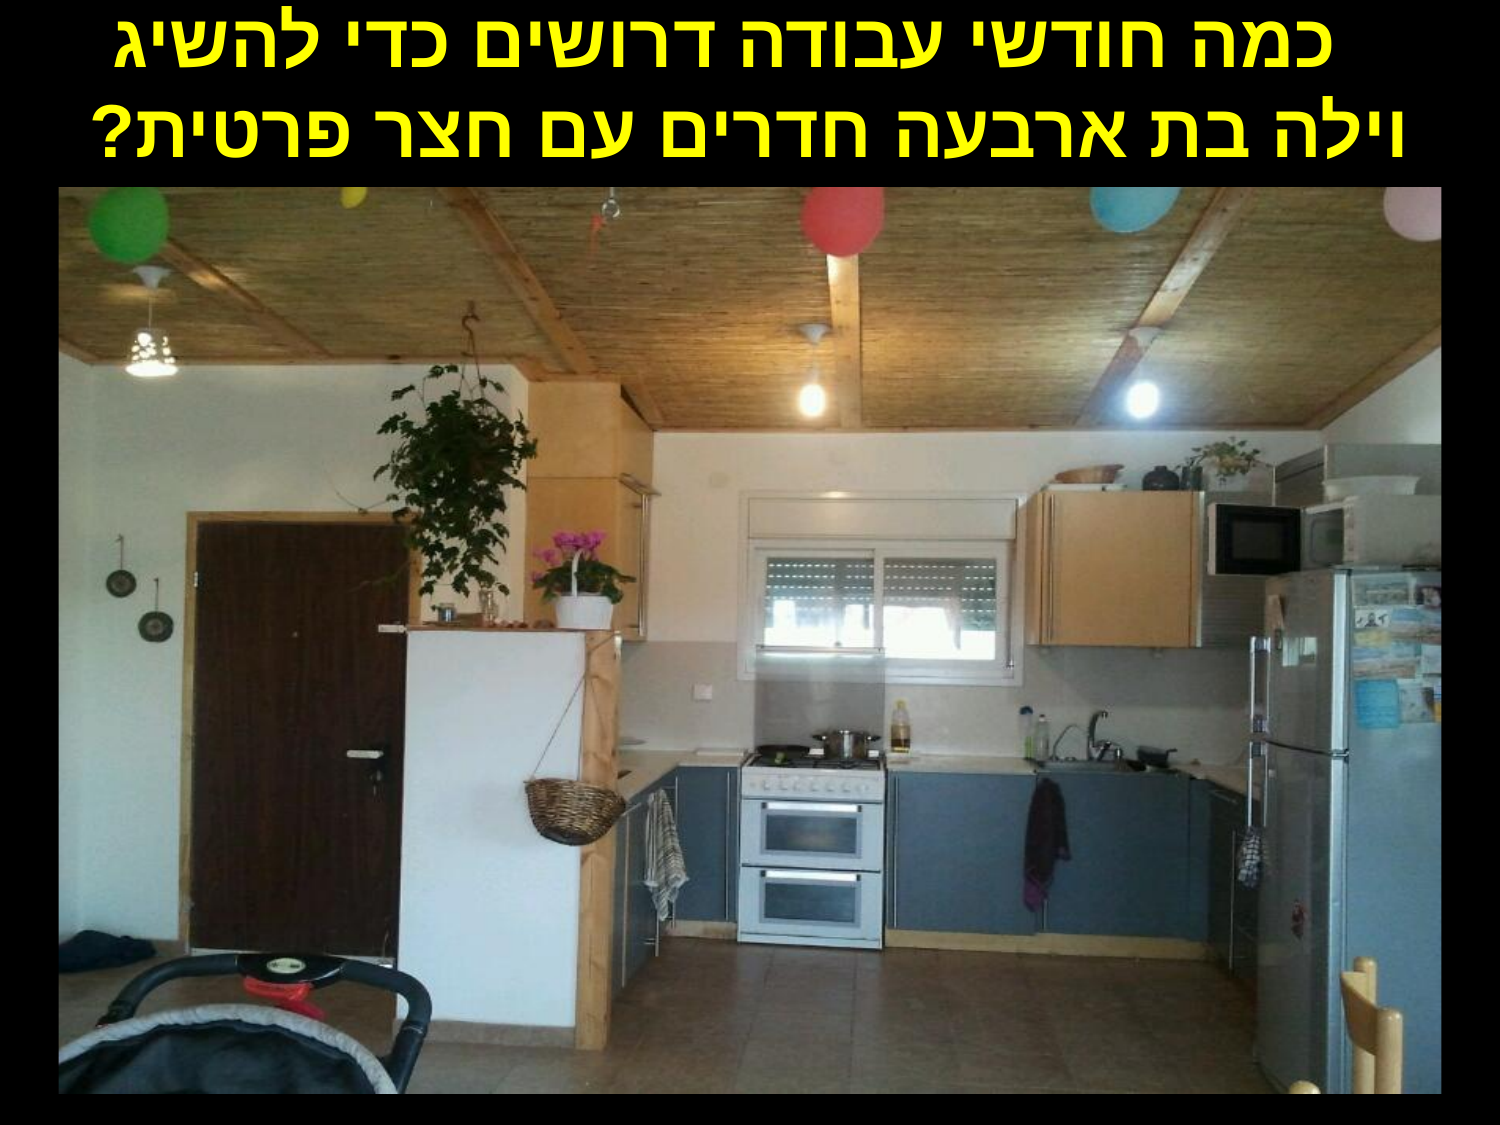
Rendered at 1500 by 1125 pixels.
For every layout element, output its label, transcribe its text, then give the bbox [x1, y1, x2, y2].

title כמה חודשי עבודה דרושים כדי להשיג וילה בת ארבעה חדרים עם חצר פרטית? [24, 17, 1476, 188]
text_box [58, 188, 1442, 1094]
